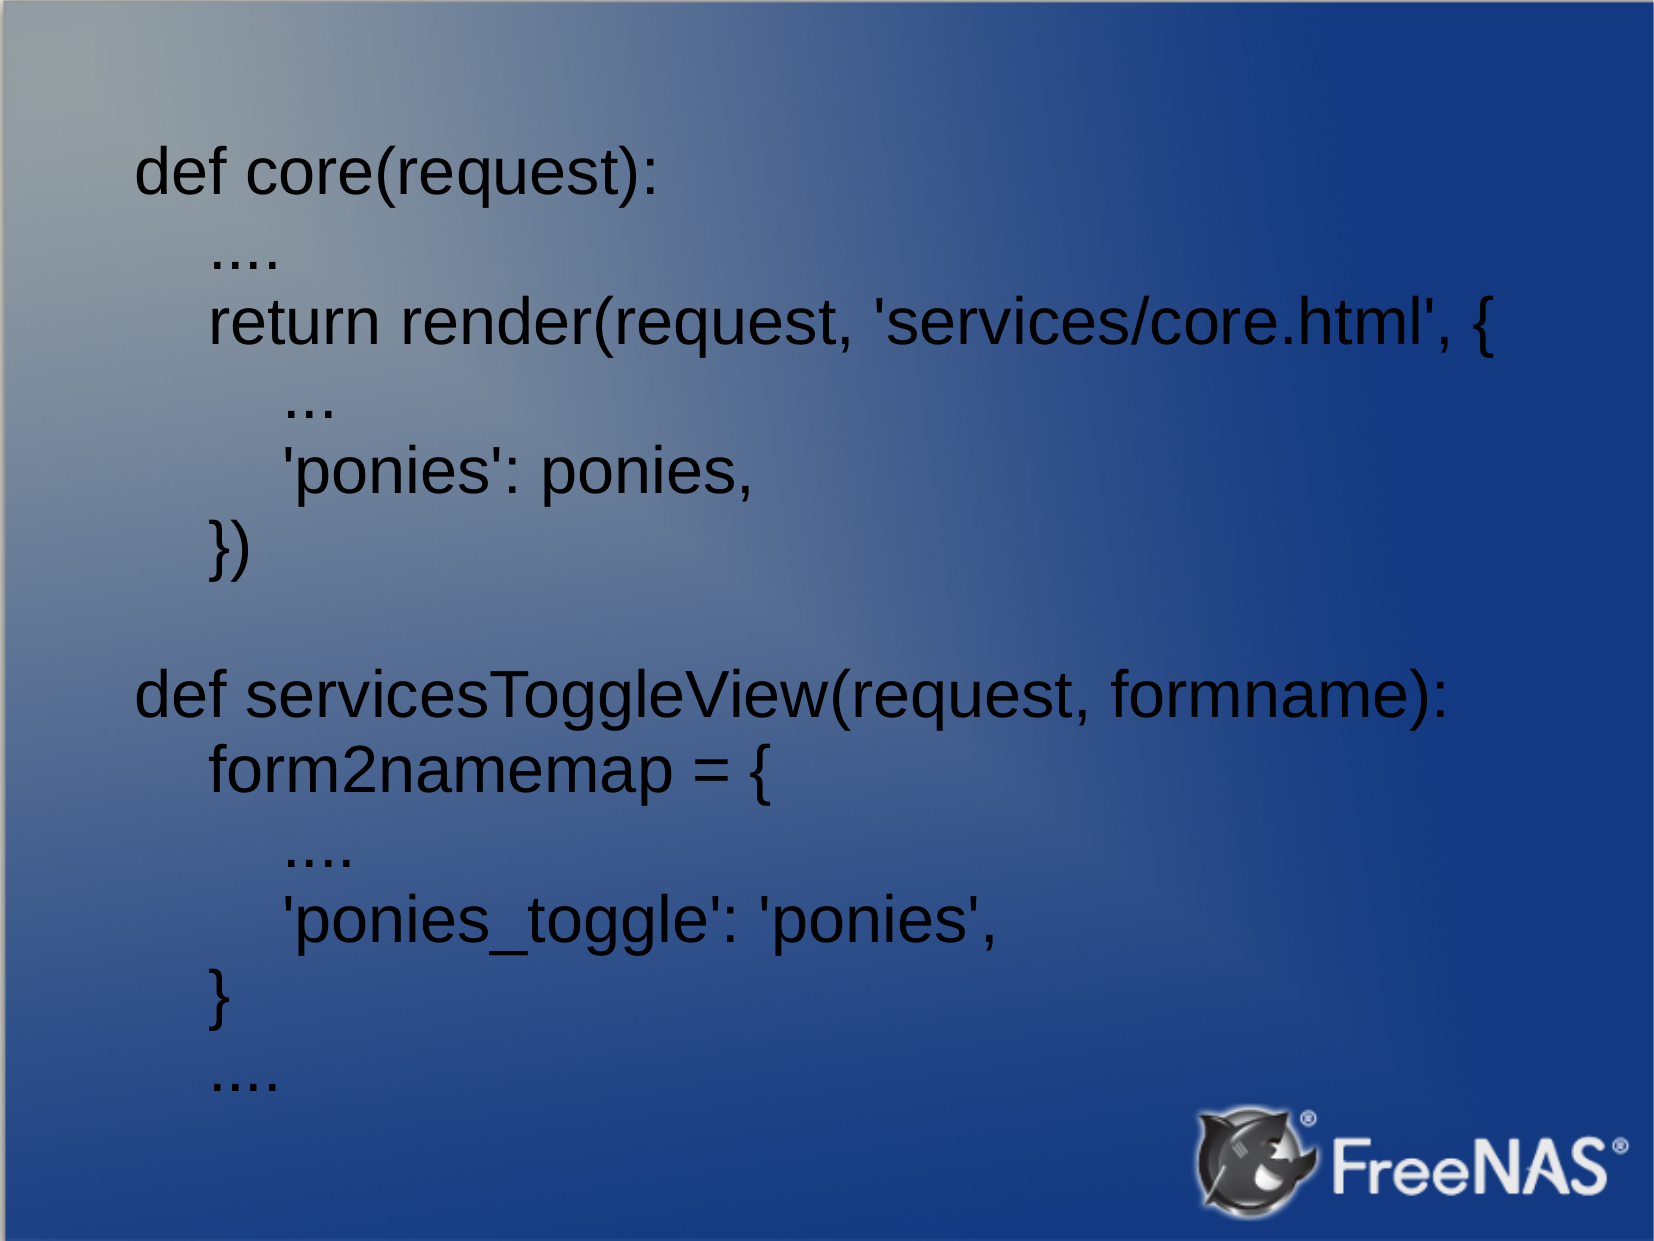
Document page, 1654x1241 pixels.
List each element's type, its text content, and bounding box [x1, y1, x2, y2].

text_box def core(request): .... return render(request, 'services/core.html', { ... 'ponies': ponies, }) def servicesToggleView(request, formname): form2namemap = { .... 'ponies_toggle': 'ponies', } .... [119, 126, 1535, 1114]
picture [0, 0, 1654, 1241]
